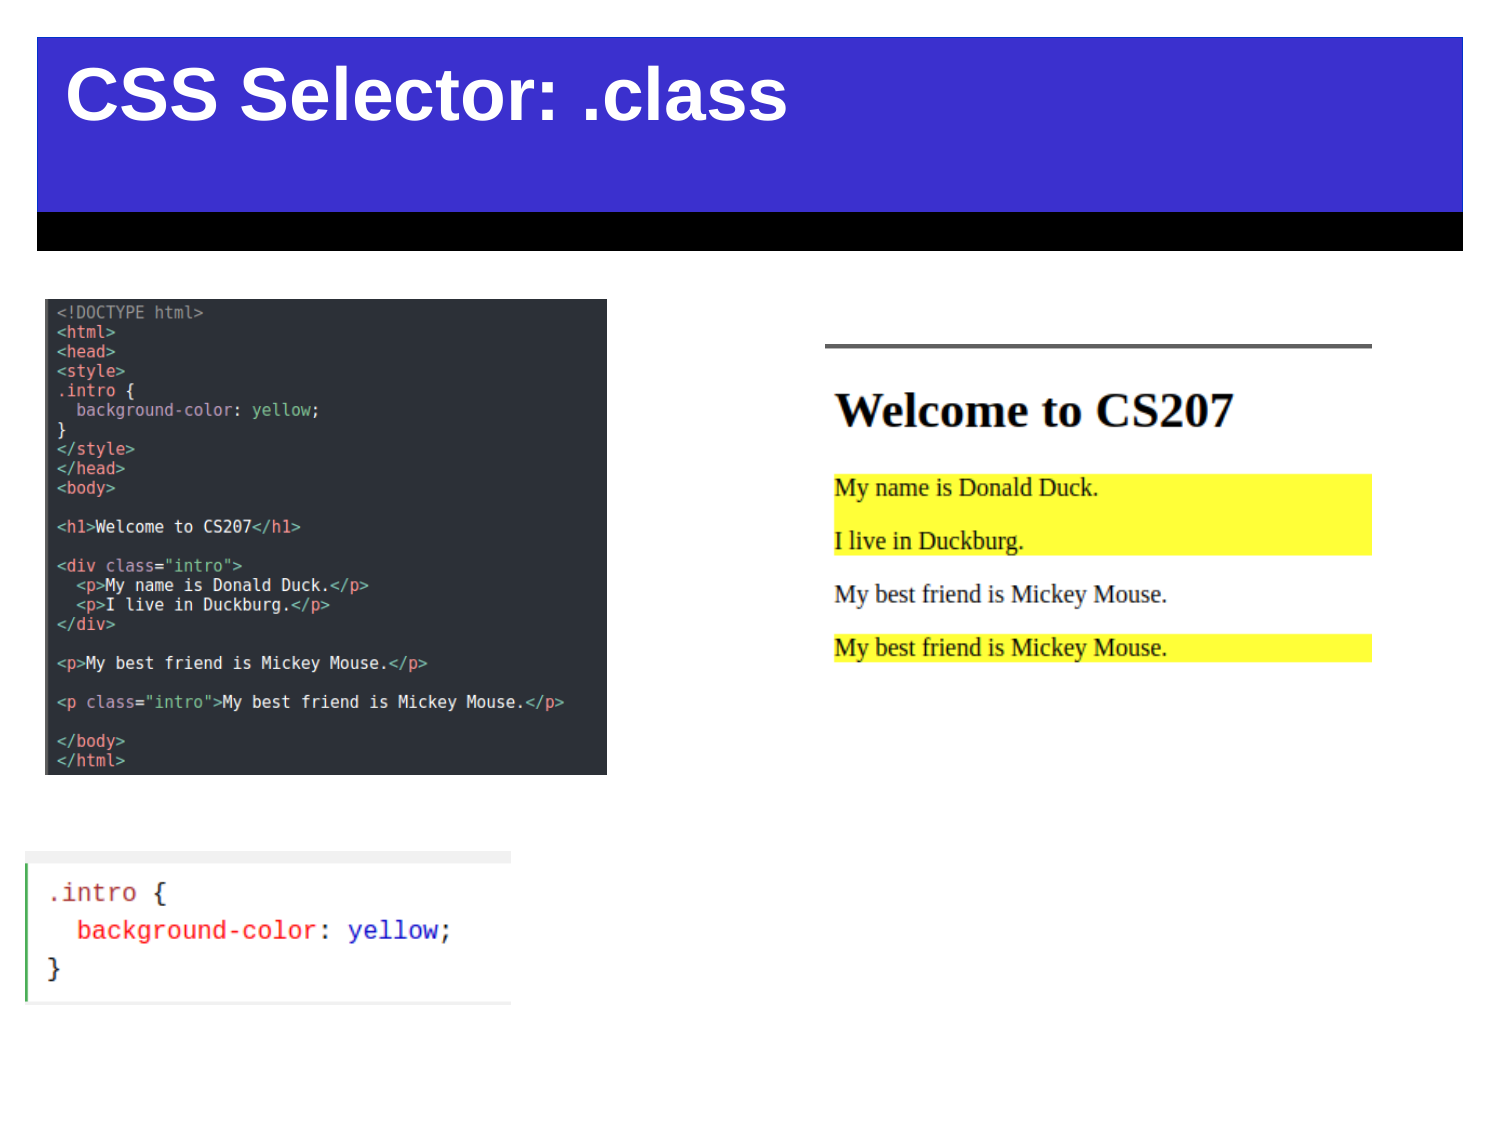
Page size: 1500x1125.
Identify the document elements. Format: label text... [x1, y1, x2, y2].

list CSS Selector: .class [50, 37, 1450, 213]
picture [825, 344, 1372, 708]
picture [45, 299, 607, 776]
picture [25, 851, 511, 1006]
